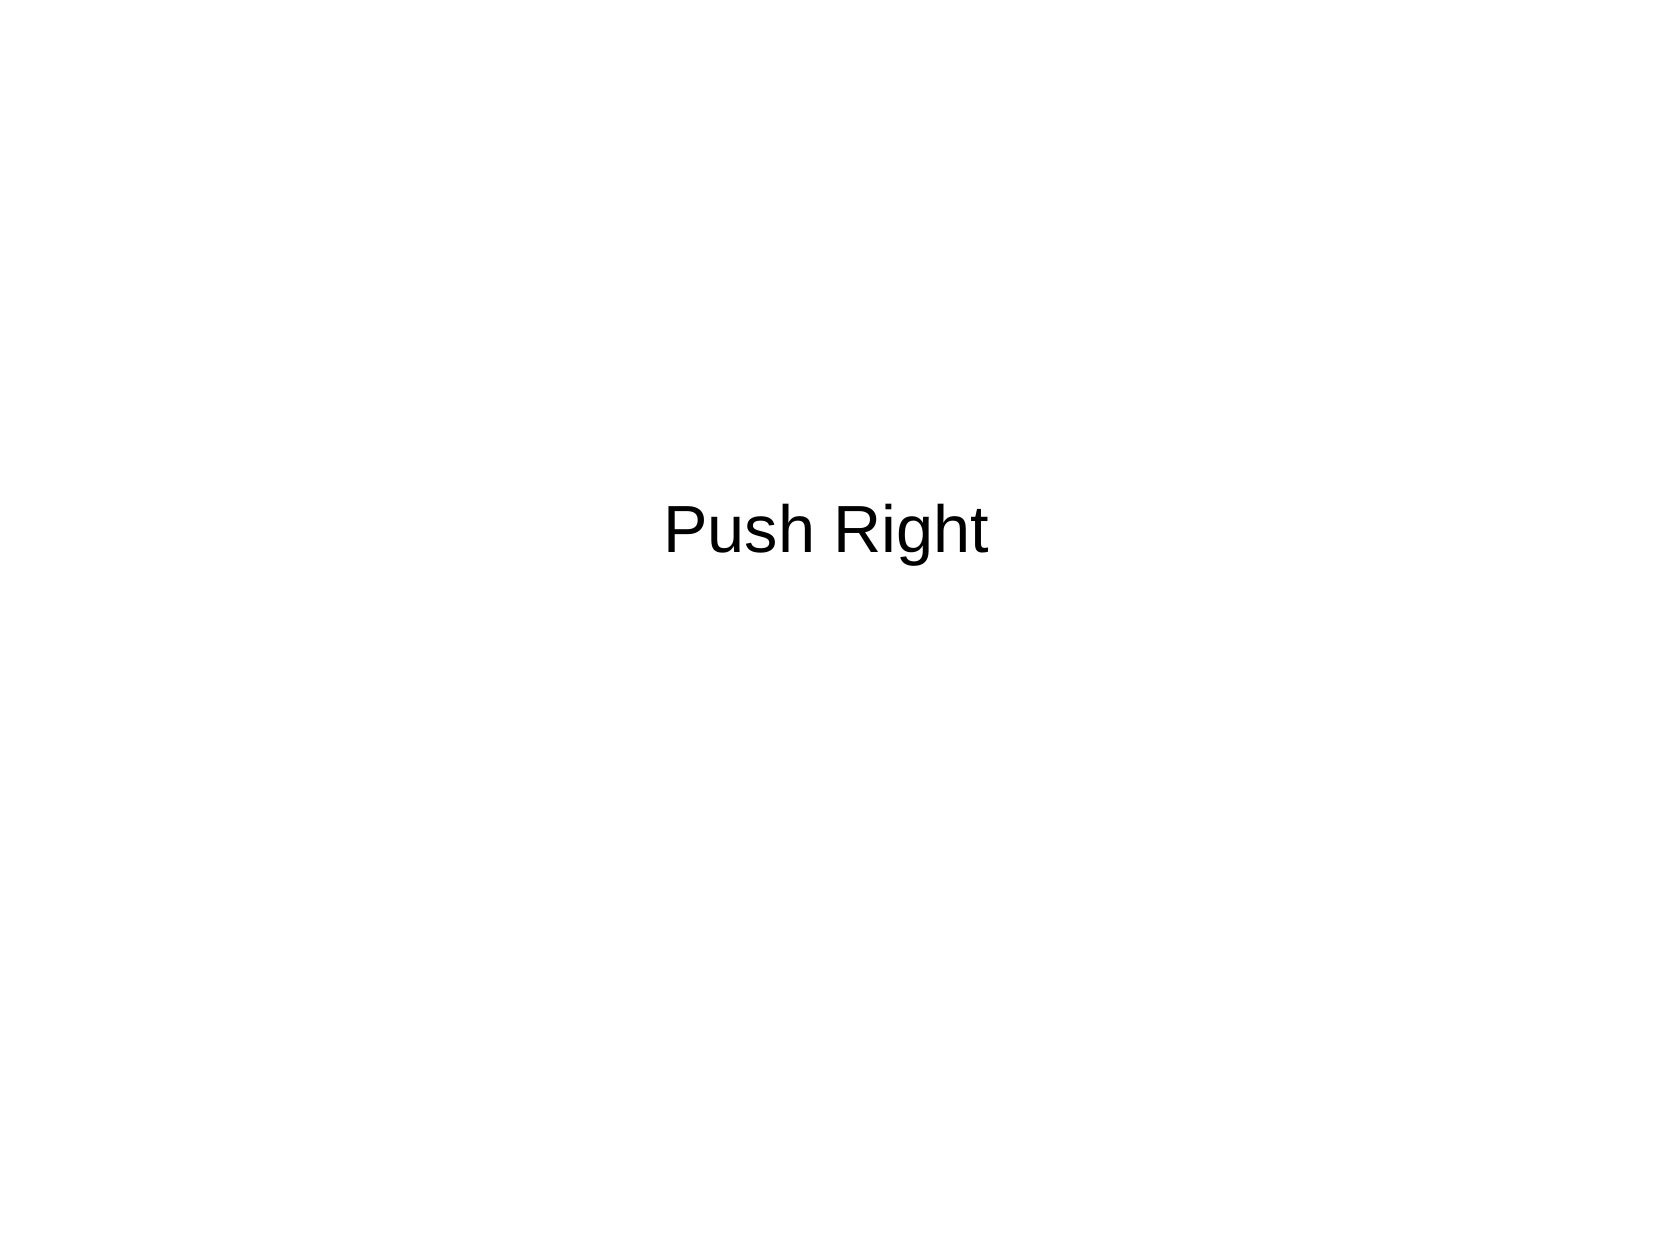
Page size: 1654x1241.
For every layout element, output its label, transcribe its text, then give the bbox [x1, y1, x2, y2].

subtitle Push Right [82, 49, 1571, 1010]
